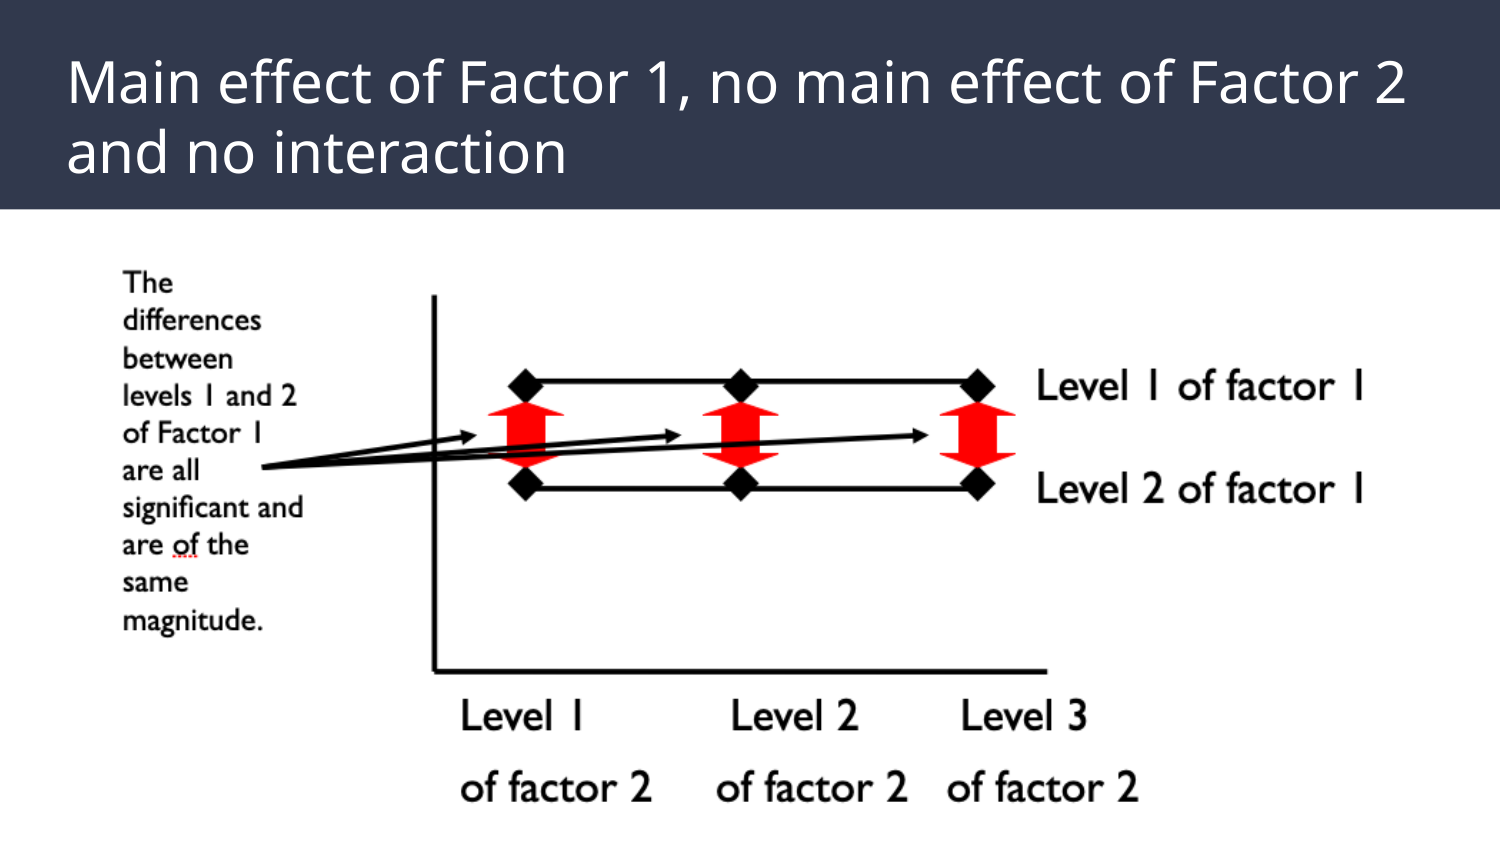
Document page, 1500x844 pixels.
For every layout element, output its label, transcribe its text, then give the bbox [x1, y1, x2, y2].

picture [107, 223, 1393, 832]
title Main effect of Factor 1, no main effect of Factor 2 and no interaction [51, 29, 1449, 186]
